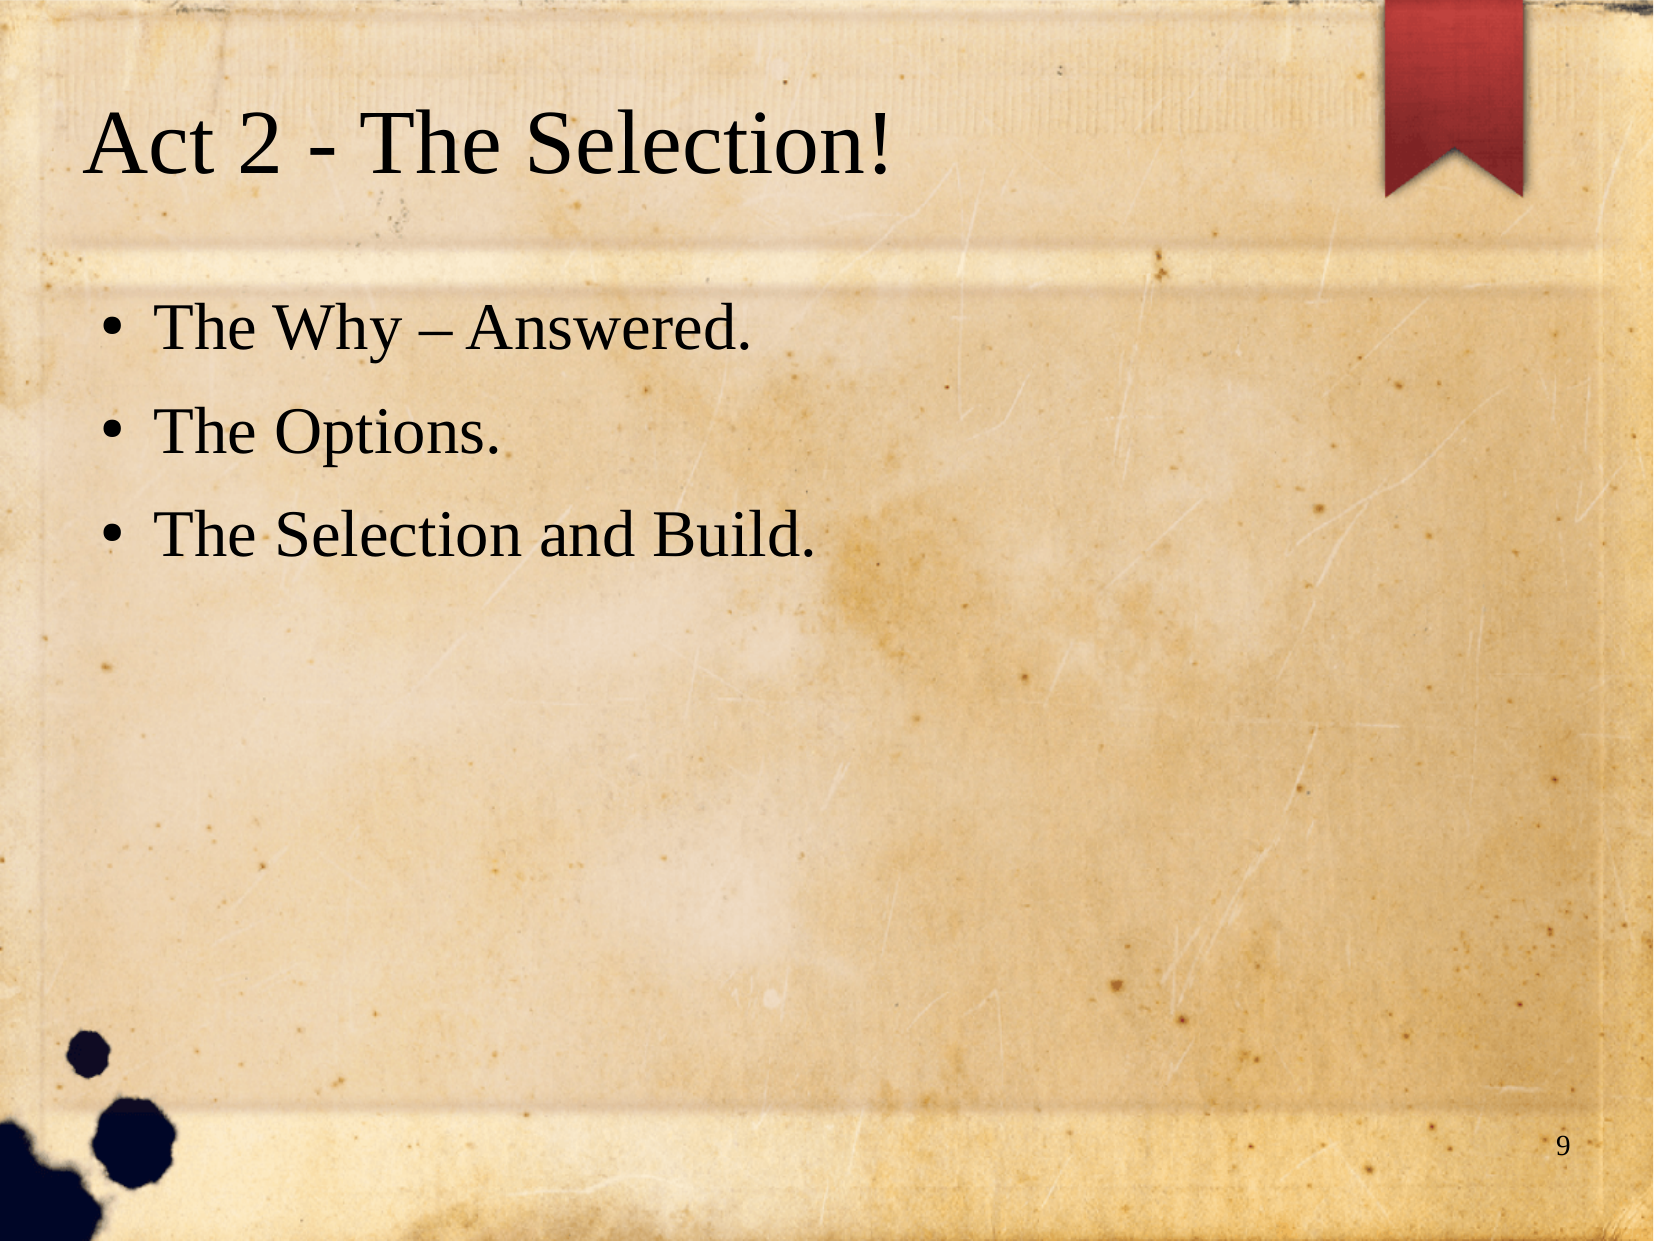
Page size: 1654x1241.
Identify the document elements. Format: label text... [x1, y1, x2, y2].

picture [0, 0, 1654, 1241]
title Act 2 - The Selection! [82, 49, 1347, 237]
list The Why – Answered. The Options. The Selection and Build. [82, 290, 1538, 1010]
